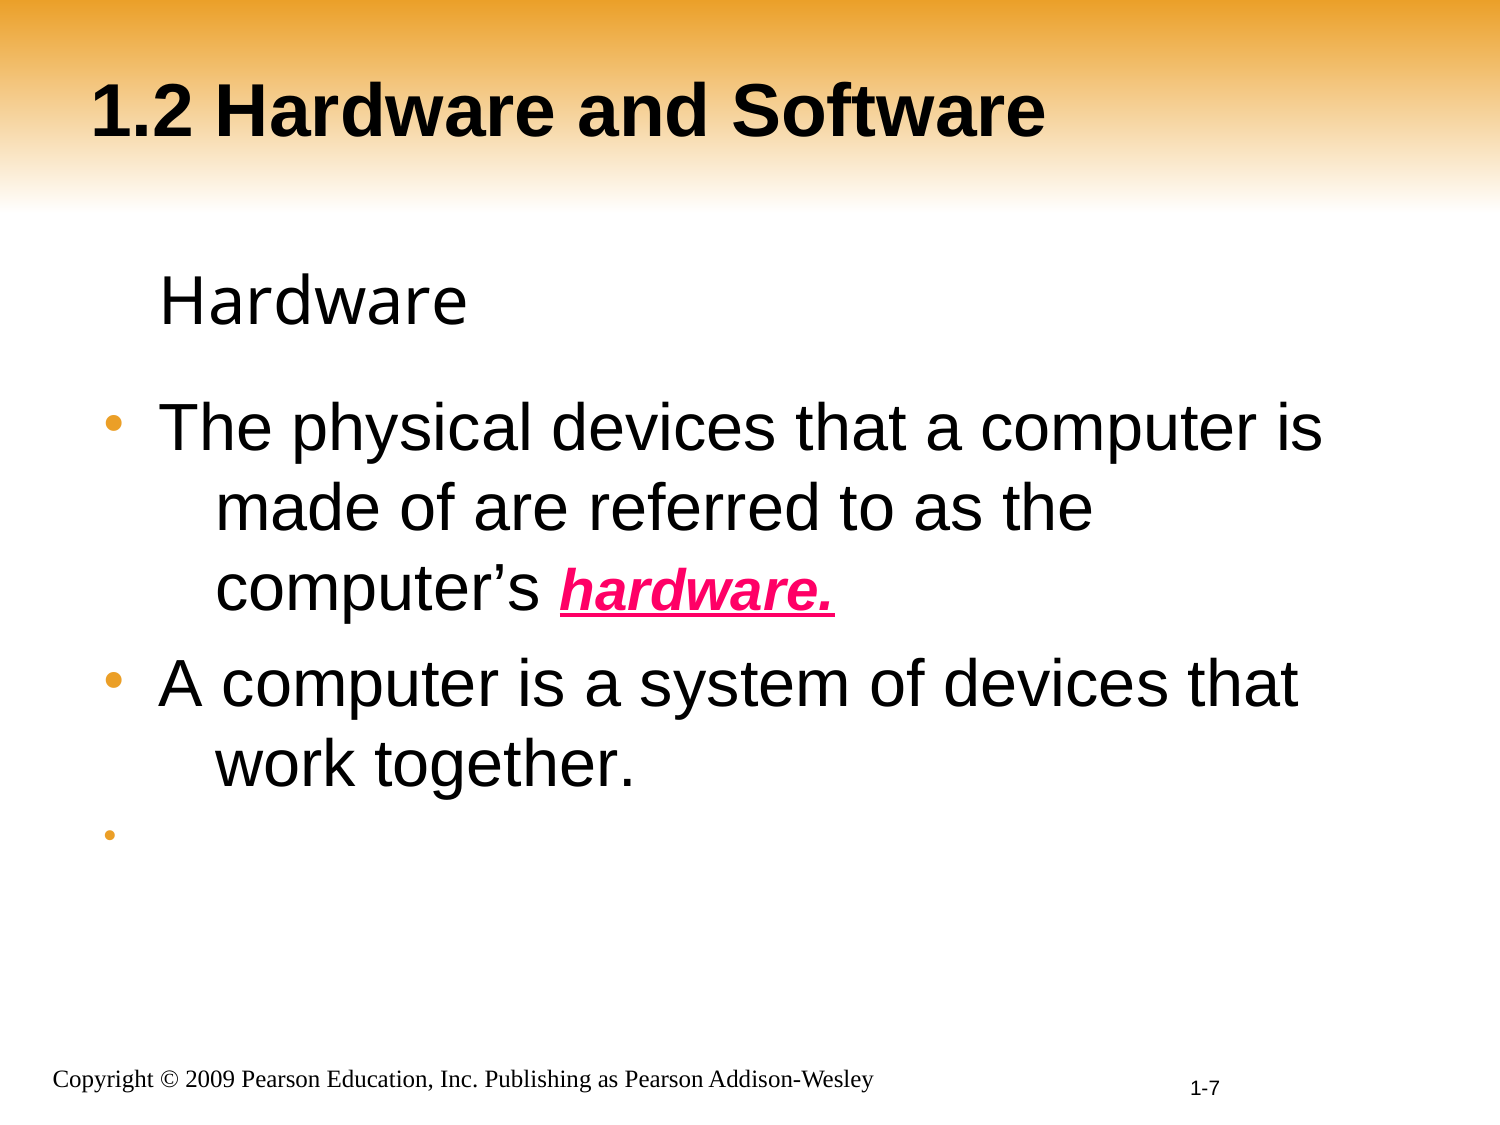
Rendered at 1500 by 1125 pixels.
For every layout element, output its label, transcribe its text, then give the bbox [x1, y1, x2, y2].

list Hardware The physical devices that a computer is made of are referred to as the computer’s hardware. A computer is a system of devices that work together. [87, 249, 1451, 875]
text_box 1- [1175, 1049, 1488, 1125]
title 1.2 Hardware and Software [75, 12, 1438, 201]
